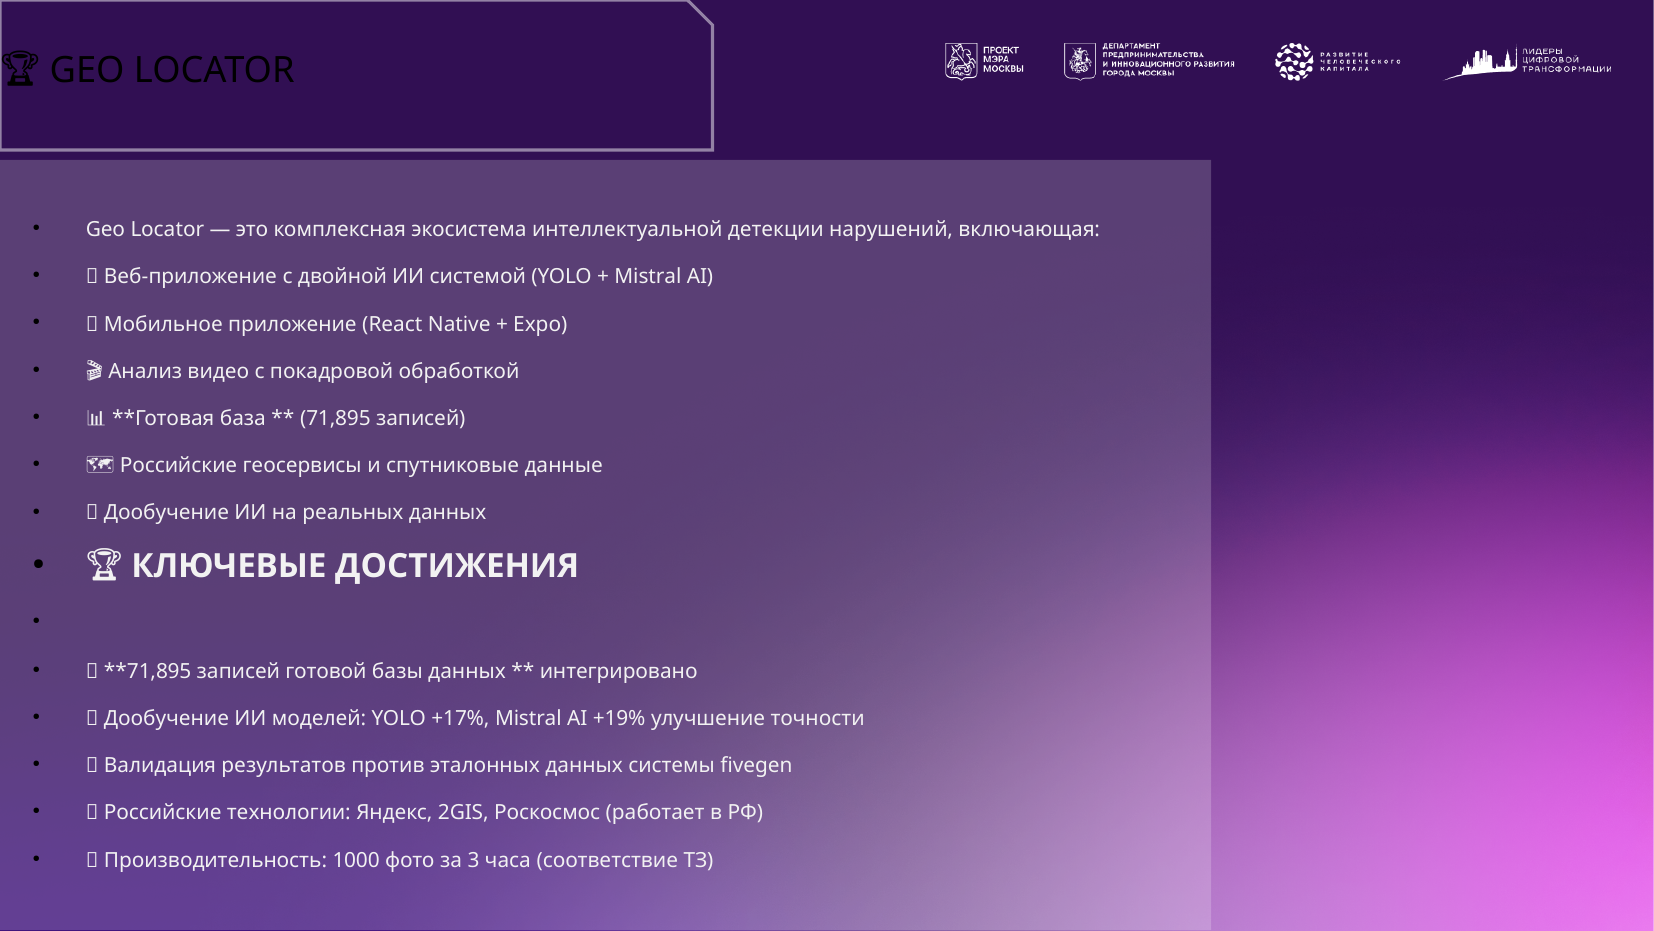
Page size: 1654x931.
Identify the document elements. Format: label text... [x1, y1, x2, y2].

title 🏆 GEO LOCATOR [0, 0, 713, 143]
list Geo Locator — это комплексная экосистема интеллектуальной детекции нарушений, включающая: 🌐 Веб-приложение с двойной ИИ системой (YOLO + Mistral AI) 📱 Мобильное приложение (React Native + Expo) 🎬 Анализ видео с покадровой обработкой 📊 **Готовая база ** (71,895 записей) 🗺️ Российские геосервисы и спутниковые данные 🤖 Дообучение ИИ на реальных данных 🏆 КЛЮЧЕВЫЕ ДОСТИЖЕНИЯ ✅ **71,895 записей готовой базы данных ** интегрировано ✅ Дообучение ИИ моделей: YOLO +17%, Mistral AI +19% улучшение точности ✅ Валидация результатов против эталонных данных системы fivegen ✅ Российские технологии: Яндекс, 2GIS, Роскосмос (работает в РФ) ✅ Производительность: 1000 фото за 3 часа (соответствие ТЗ) [0, 159, 1212, 931]
text_box [0, 143, 713, 151]
picture [0, 0, 1654, 931]
